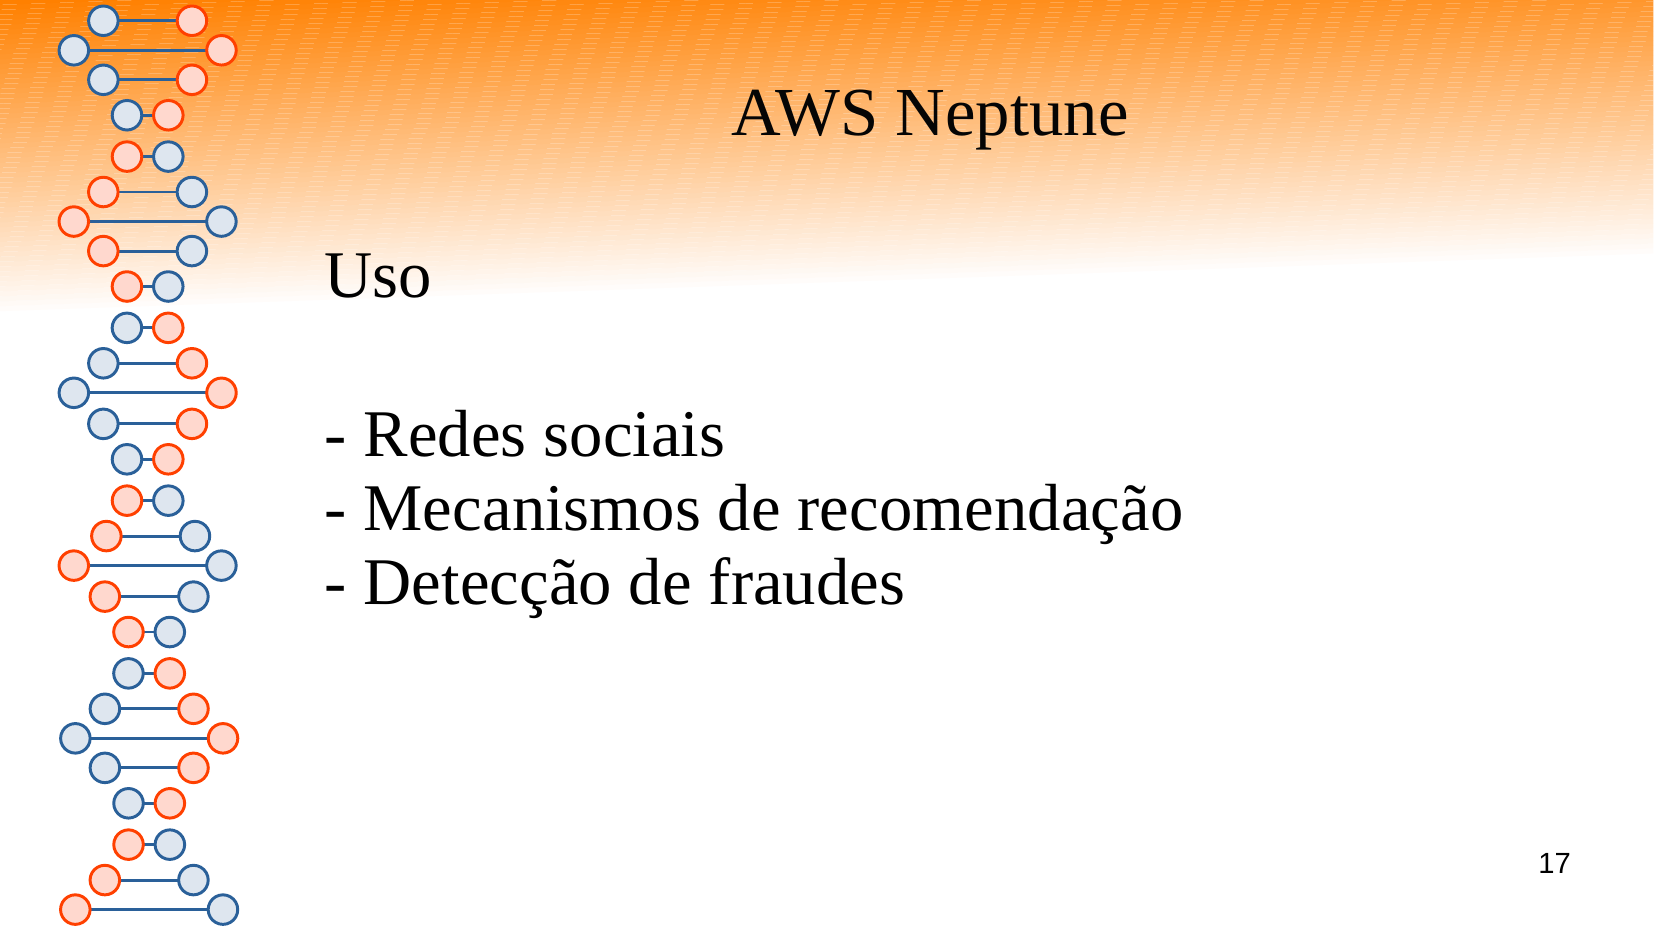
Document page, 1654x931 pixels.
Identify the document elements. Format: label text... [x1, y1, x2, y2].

subtitle Uso [265, 224, 1595, 325]
title AWS Neptune [265, 35, 1595, 189]
text_box - Redes sociais - Mecanismos de recomendação - Detecção de fraudes [265, 342, 1211, 674]
